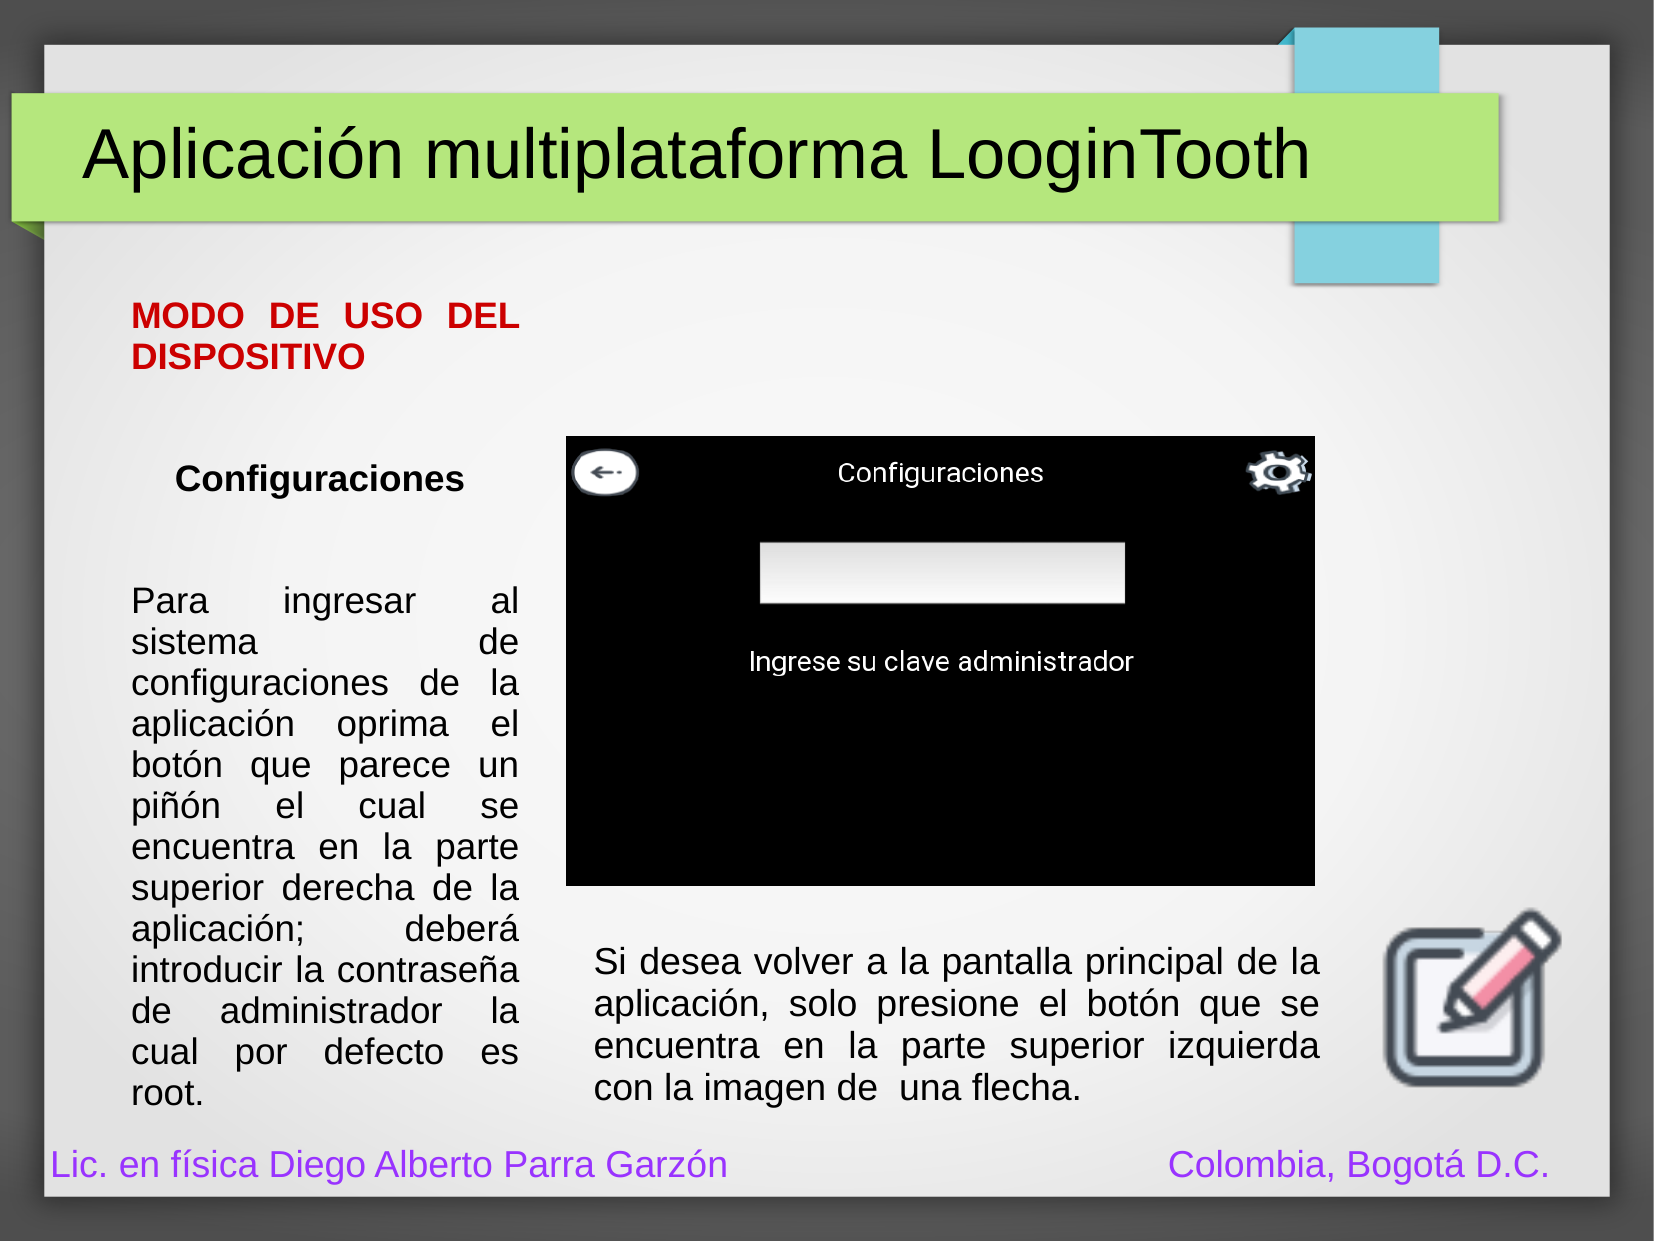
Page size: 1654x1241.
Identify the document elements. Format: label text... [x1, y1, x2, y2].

title Aplicación multiplataforma LooginTooth [82, 74, 1394, 233]
list MODO DE USO DEL DISPOSITIVO Configuraciones Para ingresar al sistema de configuraciones de la aplicación oprima el botón que parece un piñón el cual se encuentra en la parte superior derecha de la aplicación; deberá introducir la contraseña de administrador la cual por defecto es root. [82, 295, 520, 1137]
text_box Si desea volver a la pantalla principal de la aplicación, solo presione el botón que se encuentra en la parte superior izquierda con la imagen de una flecha. [578, 933, 1335, 1116]
text_box Lic. en física Diego Alberto Parra Garzón Colombia, Bogotá D.C. [35, 1136, 1607, 1194]
picture [0, 0, 1654, 1241]
